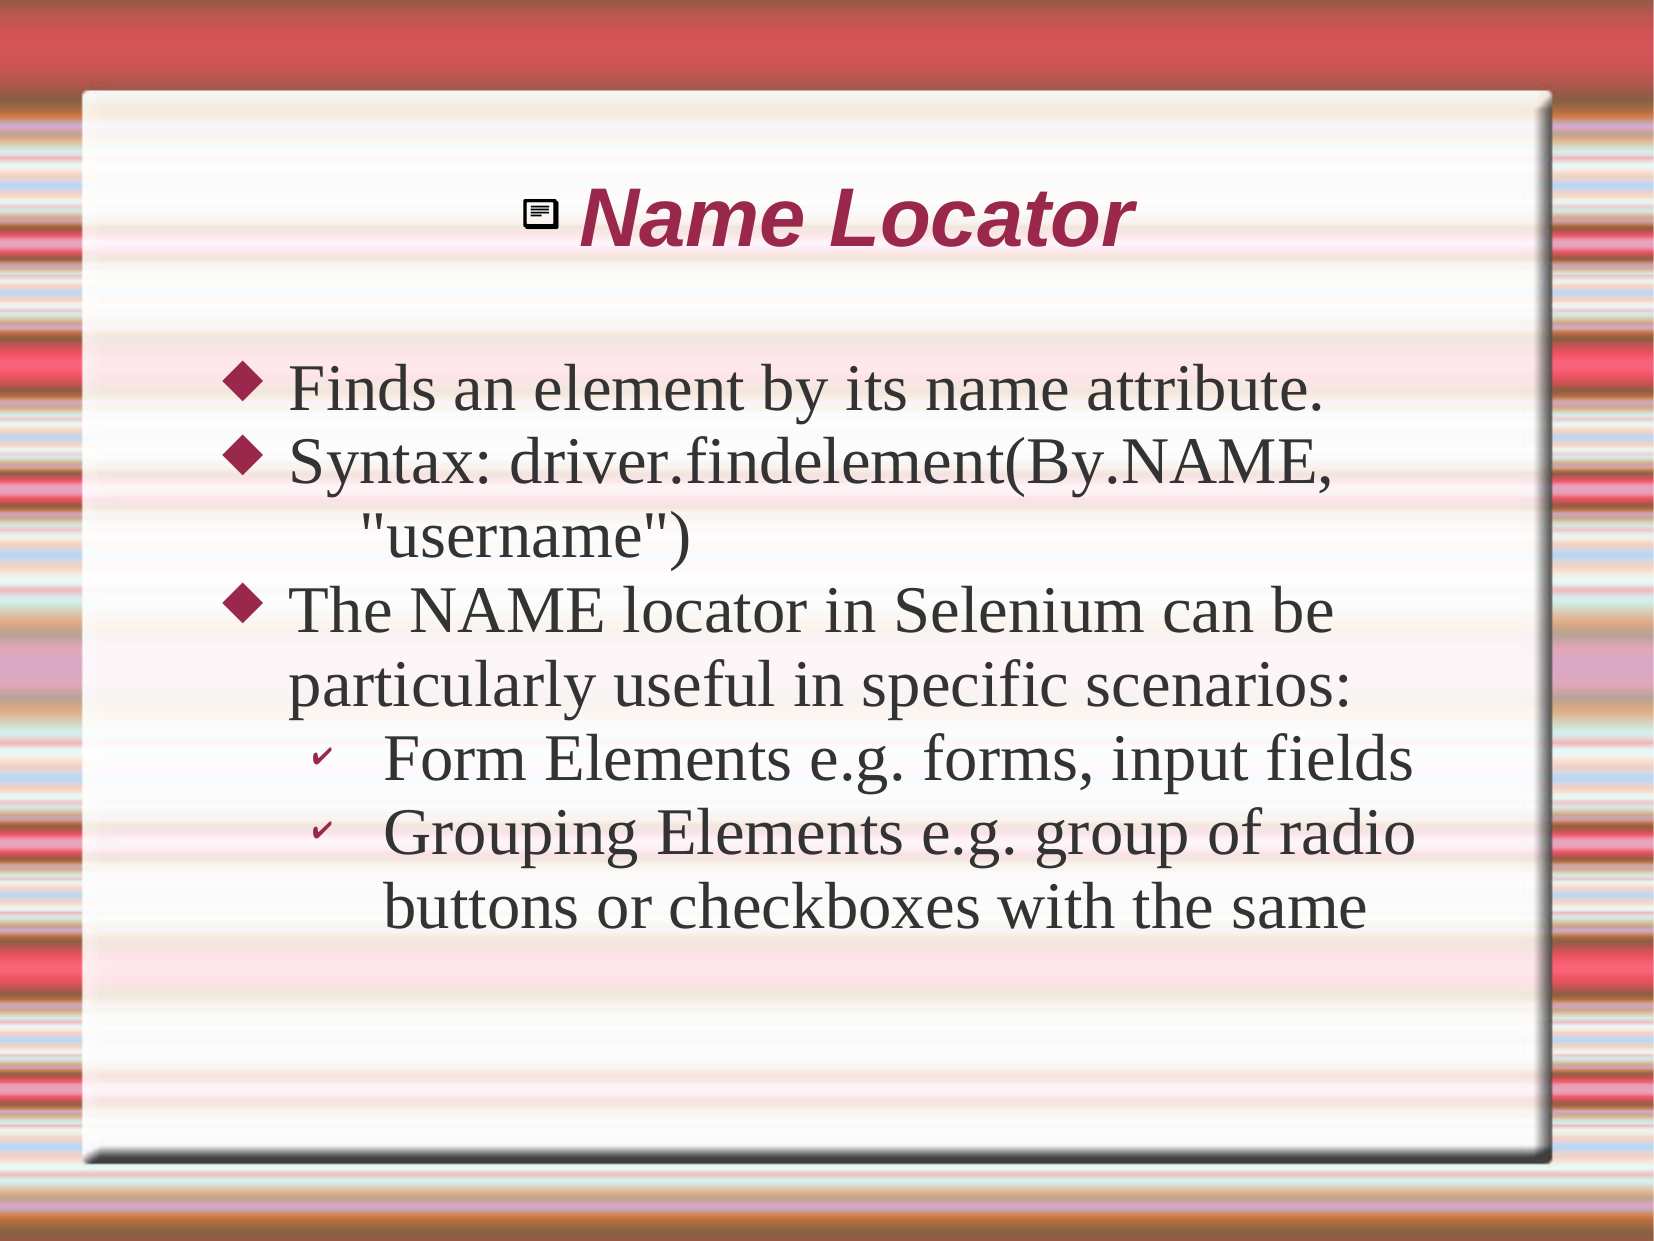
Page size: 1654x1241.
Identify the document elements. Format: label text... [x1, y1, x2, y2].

picture [0, 0, 1654, 1241]
list Finds an element by its name attribute. Syntax: driver.findelement(By.NAME, "username") The NAME locator in Selenium can be particularly useful in specific scenarios: Form Elements e.g. forms, input fields Grouping Elements e.g. group of radio buttons or checkboxes with the same [135, 350, 1517, 1132]
title Name Locator [121, 114, 1534, 322]
